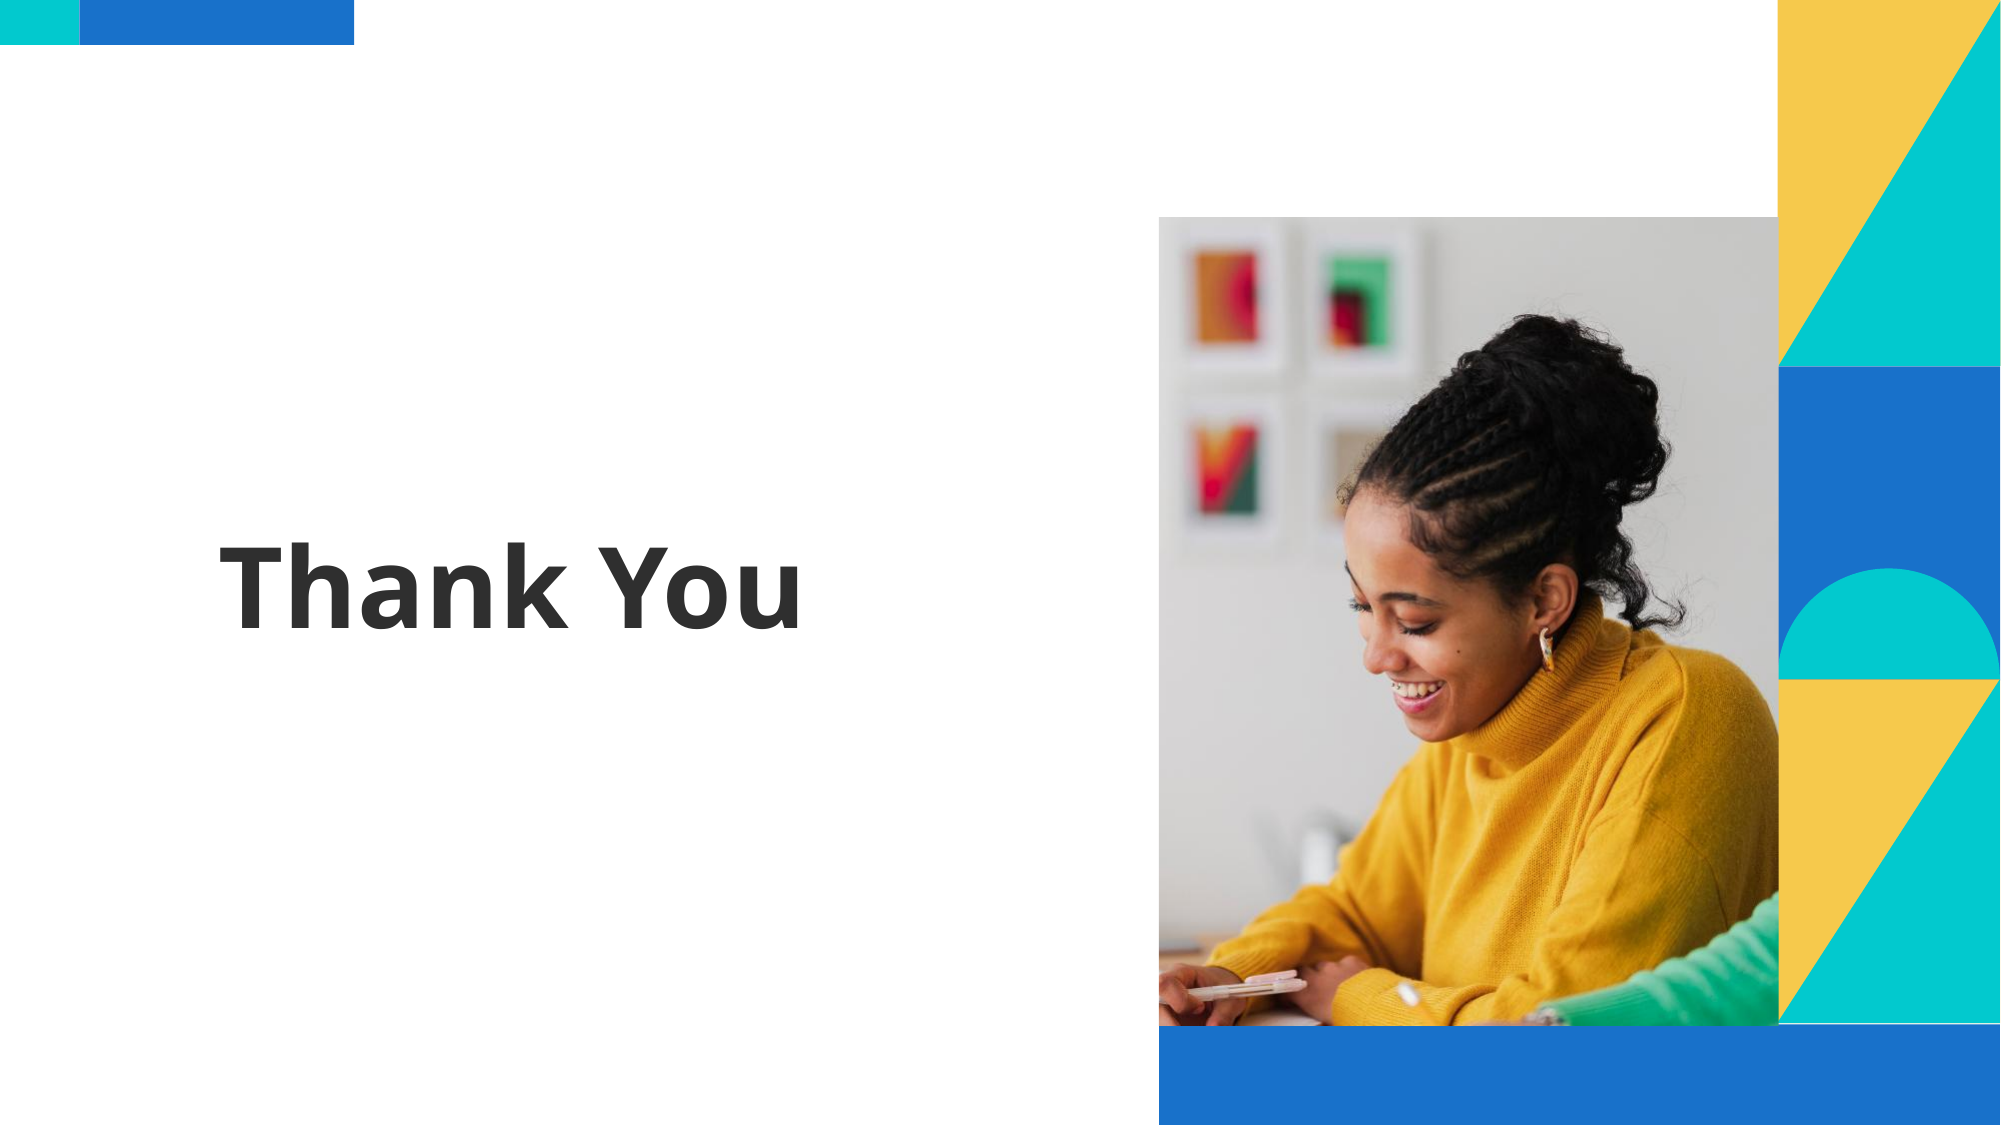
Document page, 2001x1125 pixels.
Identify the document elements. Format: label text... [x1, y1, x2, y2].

picture [1158, 217, 1779, 1026]
title Thank You [218, 272, 1084, 896]
